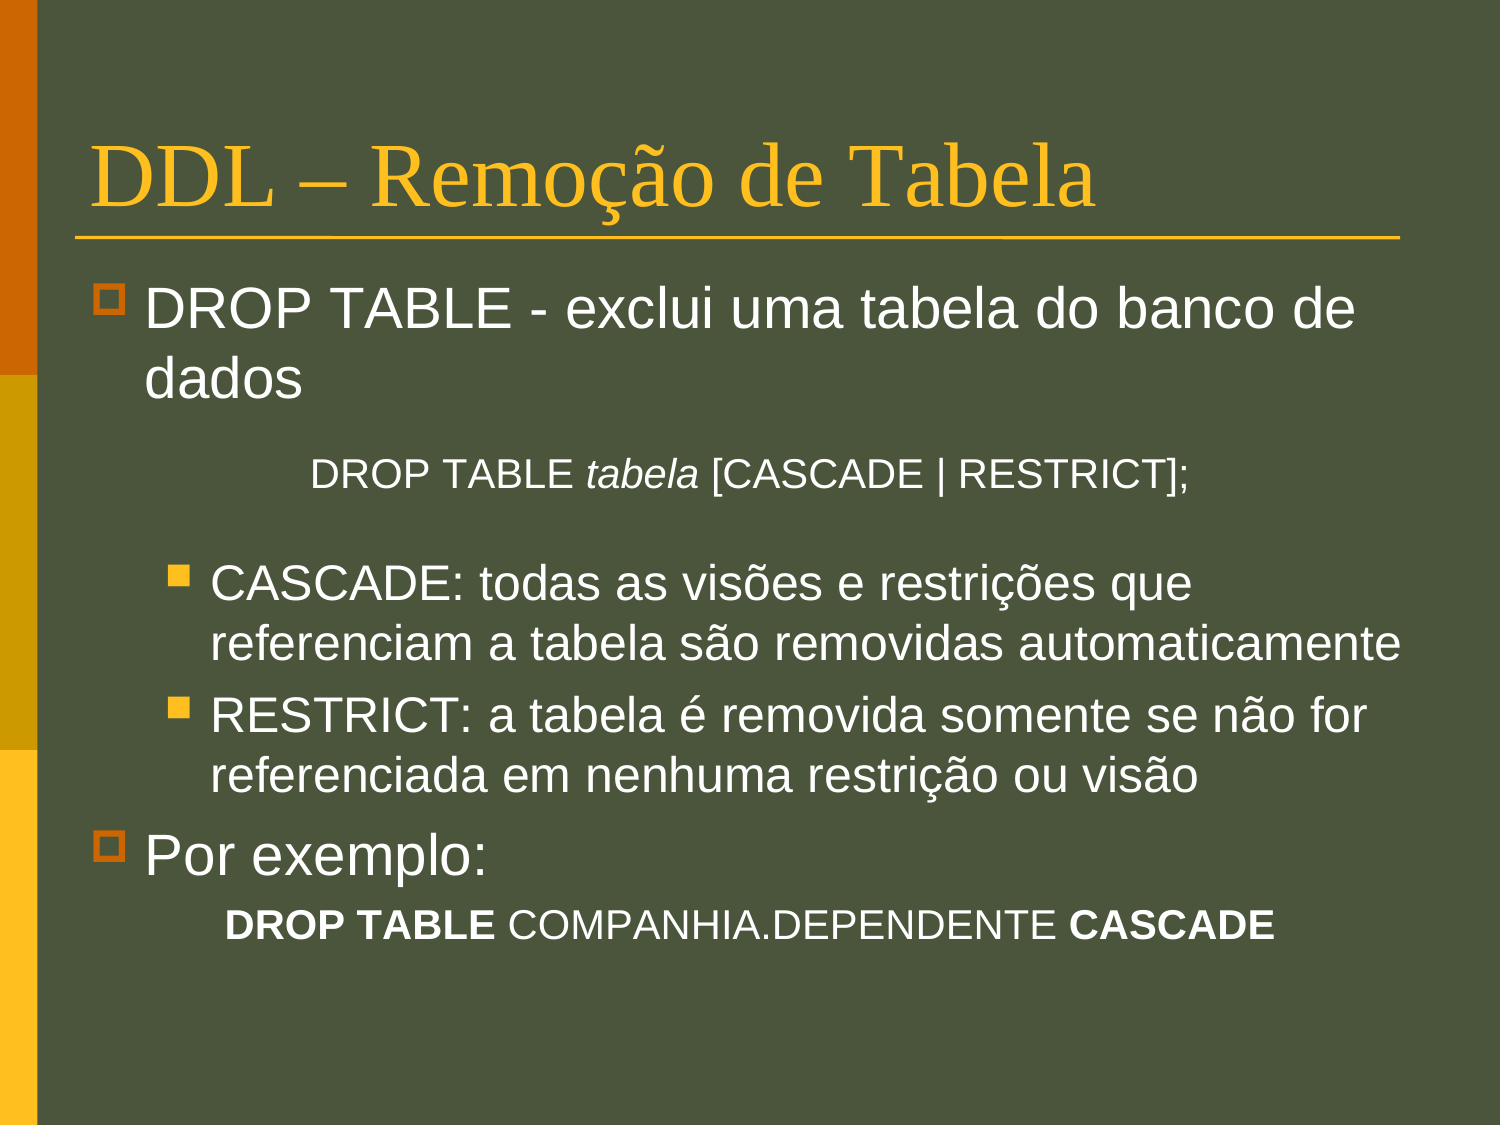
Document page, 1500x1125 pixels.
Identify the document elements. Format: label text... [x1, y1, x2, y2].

title DDL – Remoção de Tabela [75, 45, 1426, 233]
list DROP TABLE - exclui uma tabela do banco de dados DROP TABLE tabela [CASCADE | RESTRICT]; CASCADE: todas as visões e restrições que referenciam a tabela são removidas automaticamente RESTRICT: a tabela é removida somente se não for referenciada em nenhuma restrição ou visão Por exemplo: DROP TABLE COMPANHIA.DEPENDENTE CASCADE [75, 262, 1426, 1006]
